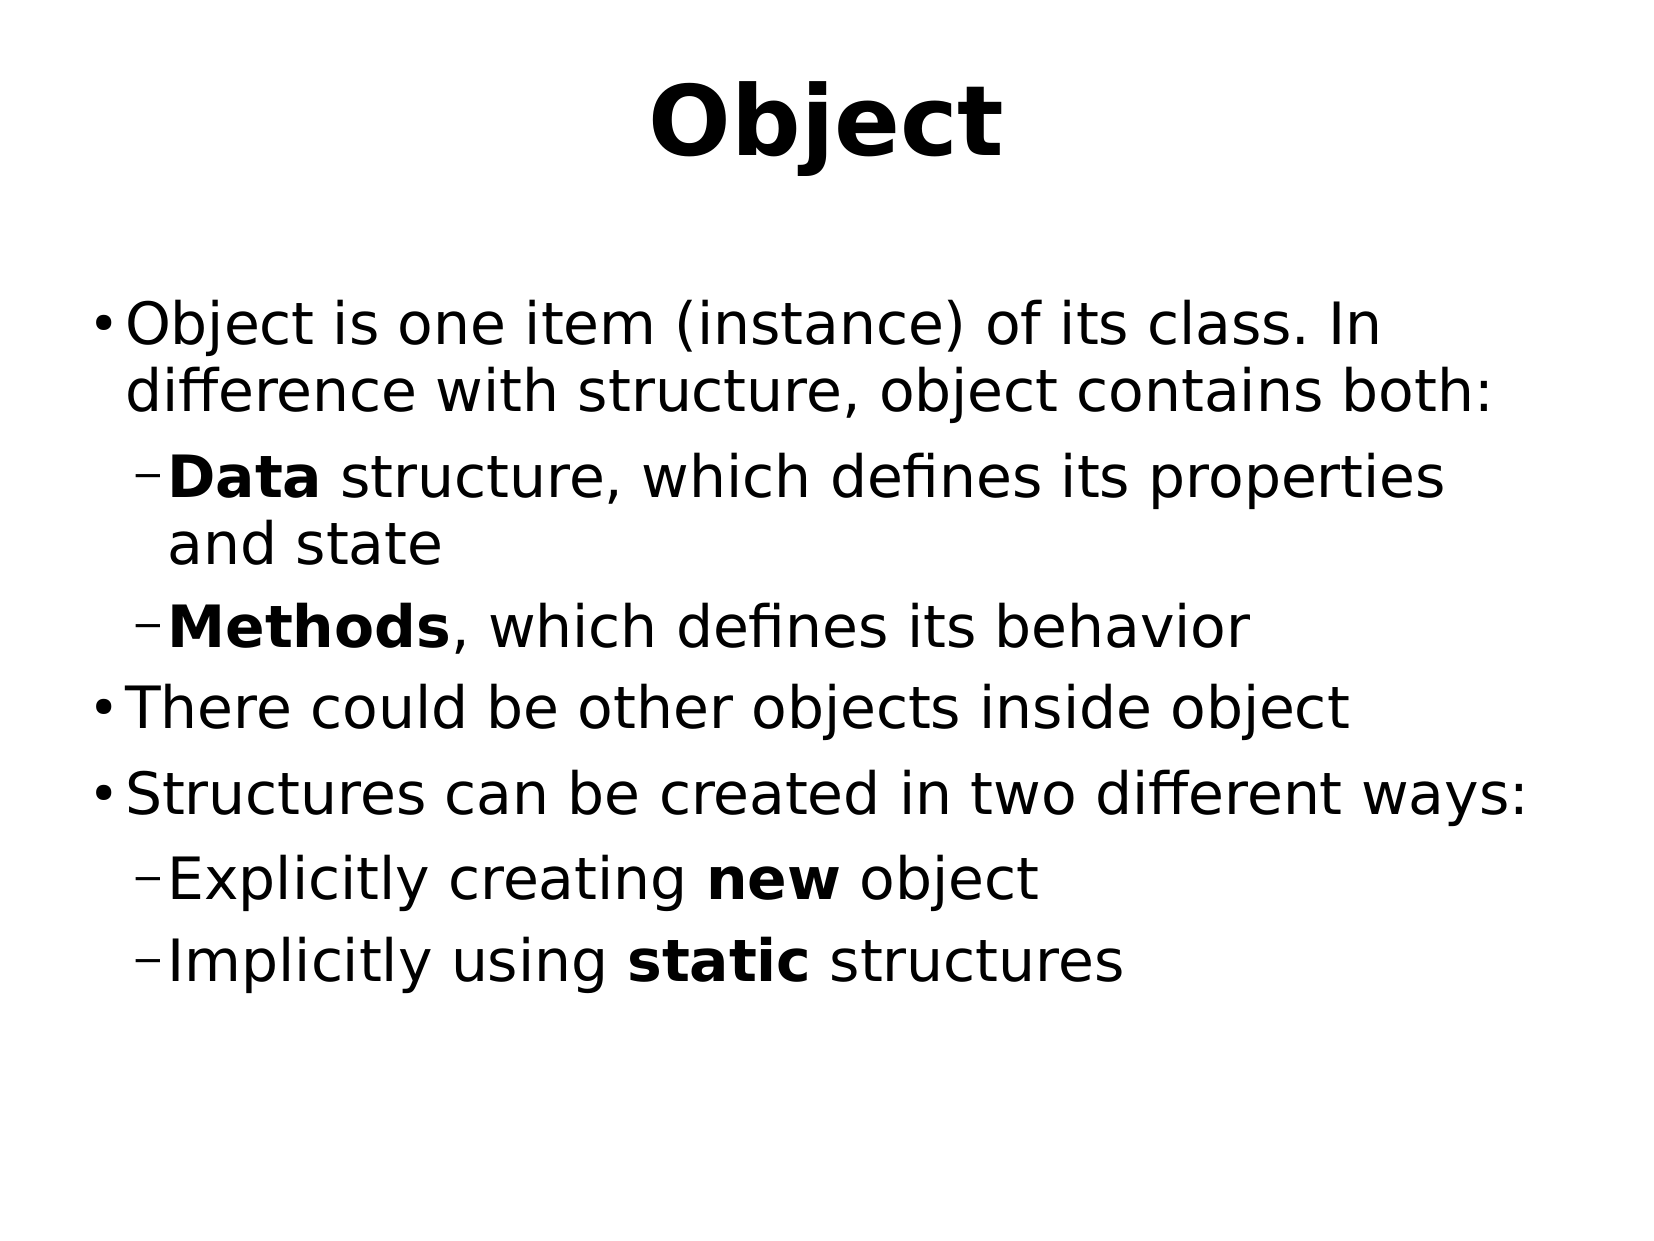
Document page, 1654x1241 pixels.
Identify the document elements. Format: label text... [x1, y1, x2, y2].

title Object [82, 49, 1571, 196]
list Object is one item (instance) of its class. In difference with structure, object contains both: Data structure, which defines its properties and state Methods, which defines its behavior There could be other objects inside object Structures can be created in two different ways: Explicitly creating new object Implicitly using static structures [82, 290, 1538, 1010]
